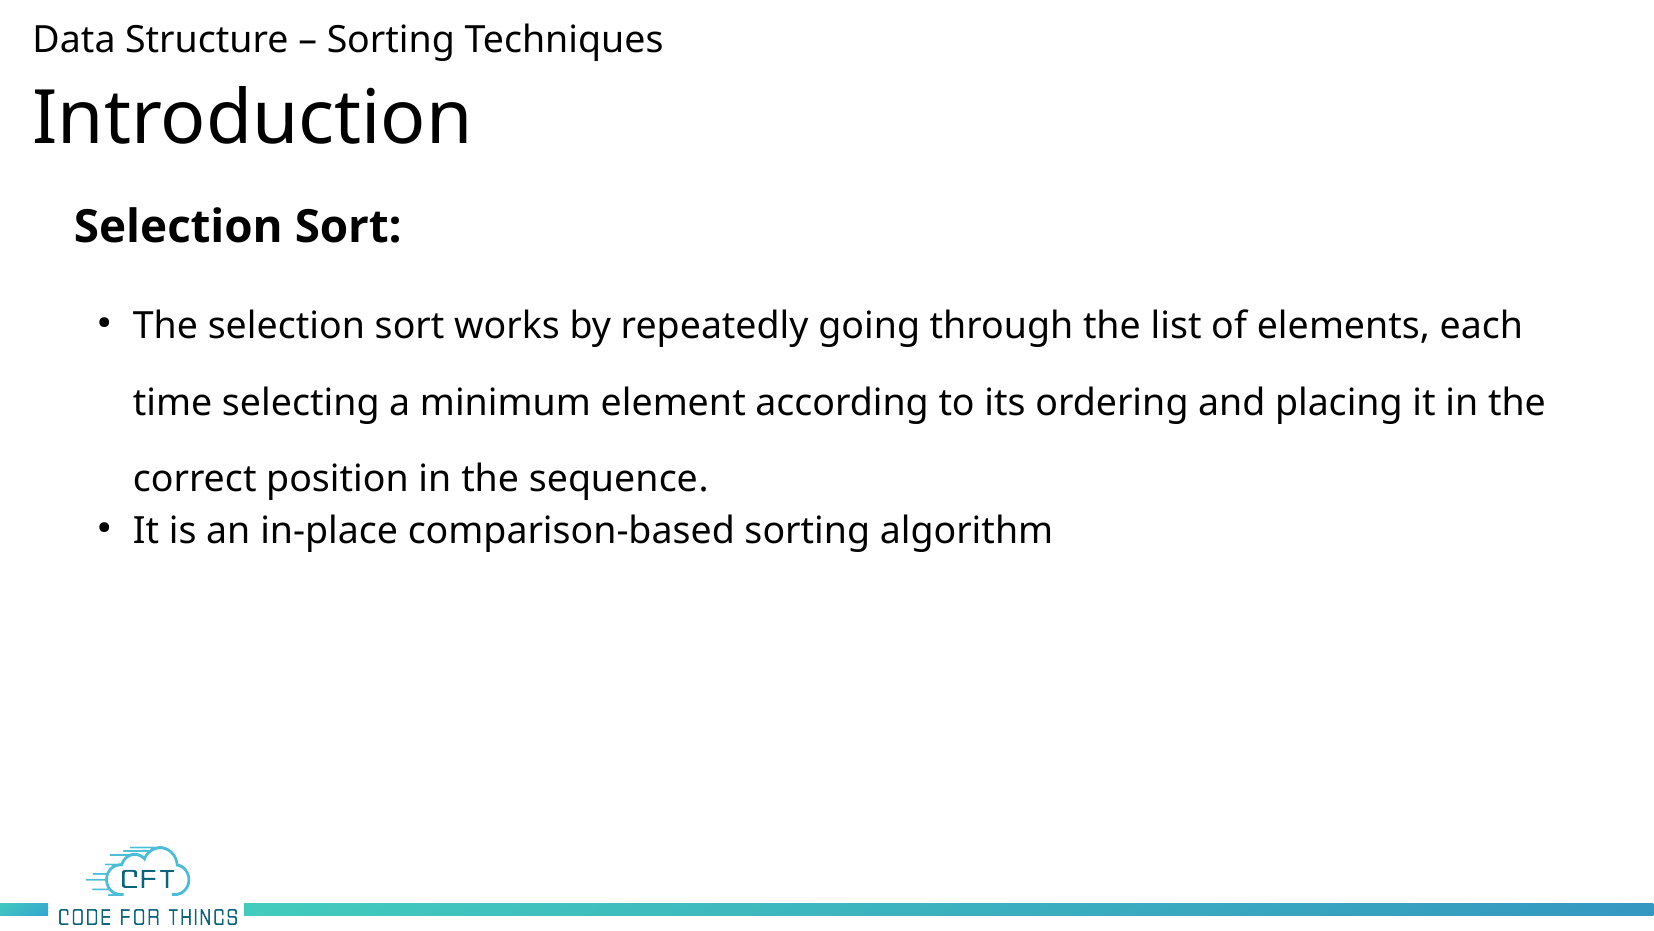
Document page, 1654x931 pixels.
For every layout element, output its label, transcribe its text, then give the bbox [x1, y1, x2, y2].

picture [59, 846, 237, 925]
title Data Structure – Sorting Techniques Introduction [32, 12, 1184, 166]
text_box The selection sort works by repeatedly going through the list of elements, each time selecting a minimum element according to its ordering and placing it in the correct position in the sequence. [82, 265, 1583, 477]
text_box Selection Sort: [47, 185, 556, 254]
text_box It is an in-place comparison-based sorting algorithm [82, 496, 1524, 556]
